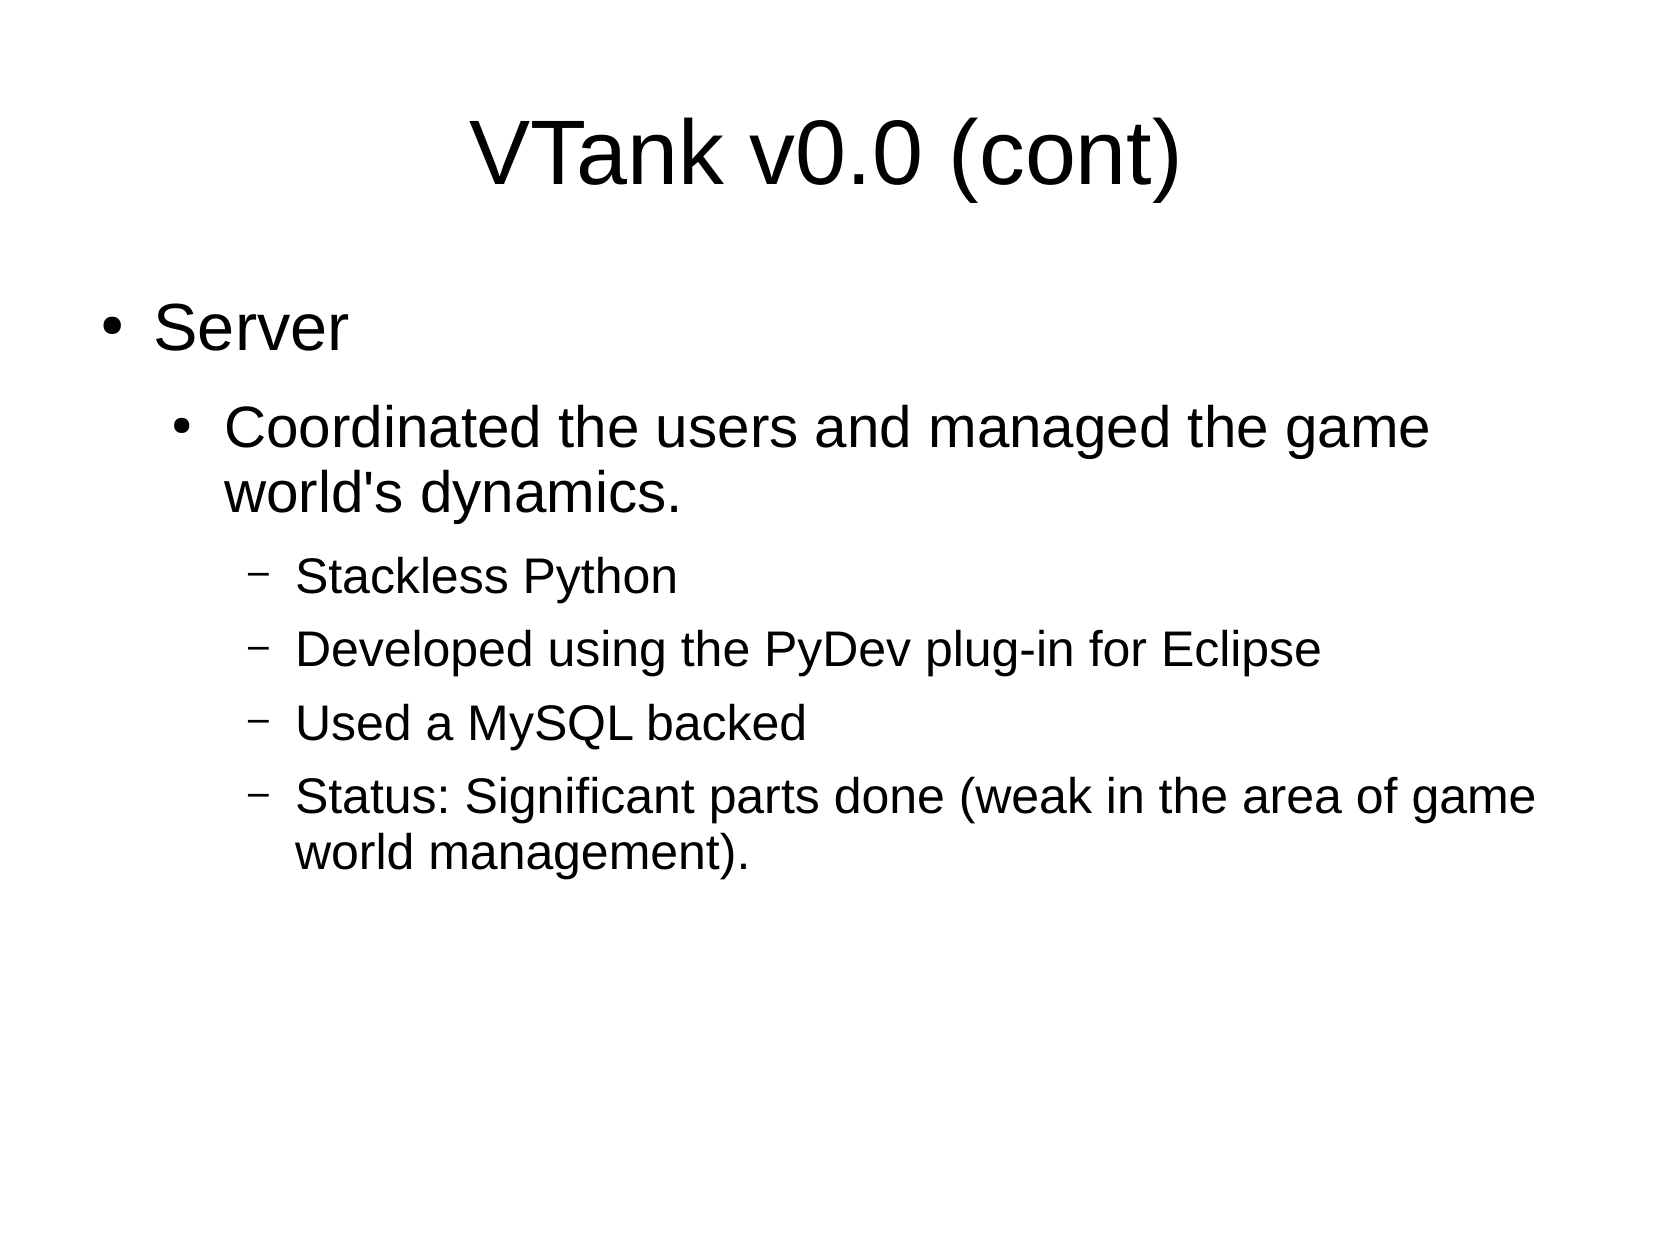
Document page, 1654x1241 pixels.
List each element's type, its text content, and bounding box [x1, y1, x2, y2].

title VTank v0.0 (cont) [82, 56, 1571, 250]
list Server Coordinated the users and managed the game world's dynamics. Stackless Python Developed using the PyDev plug-in for Eclipse Used a MySQL backed Status: Significant parts done (weak in the area of game world management). [82, 290, 1571, 1094]
